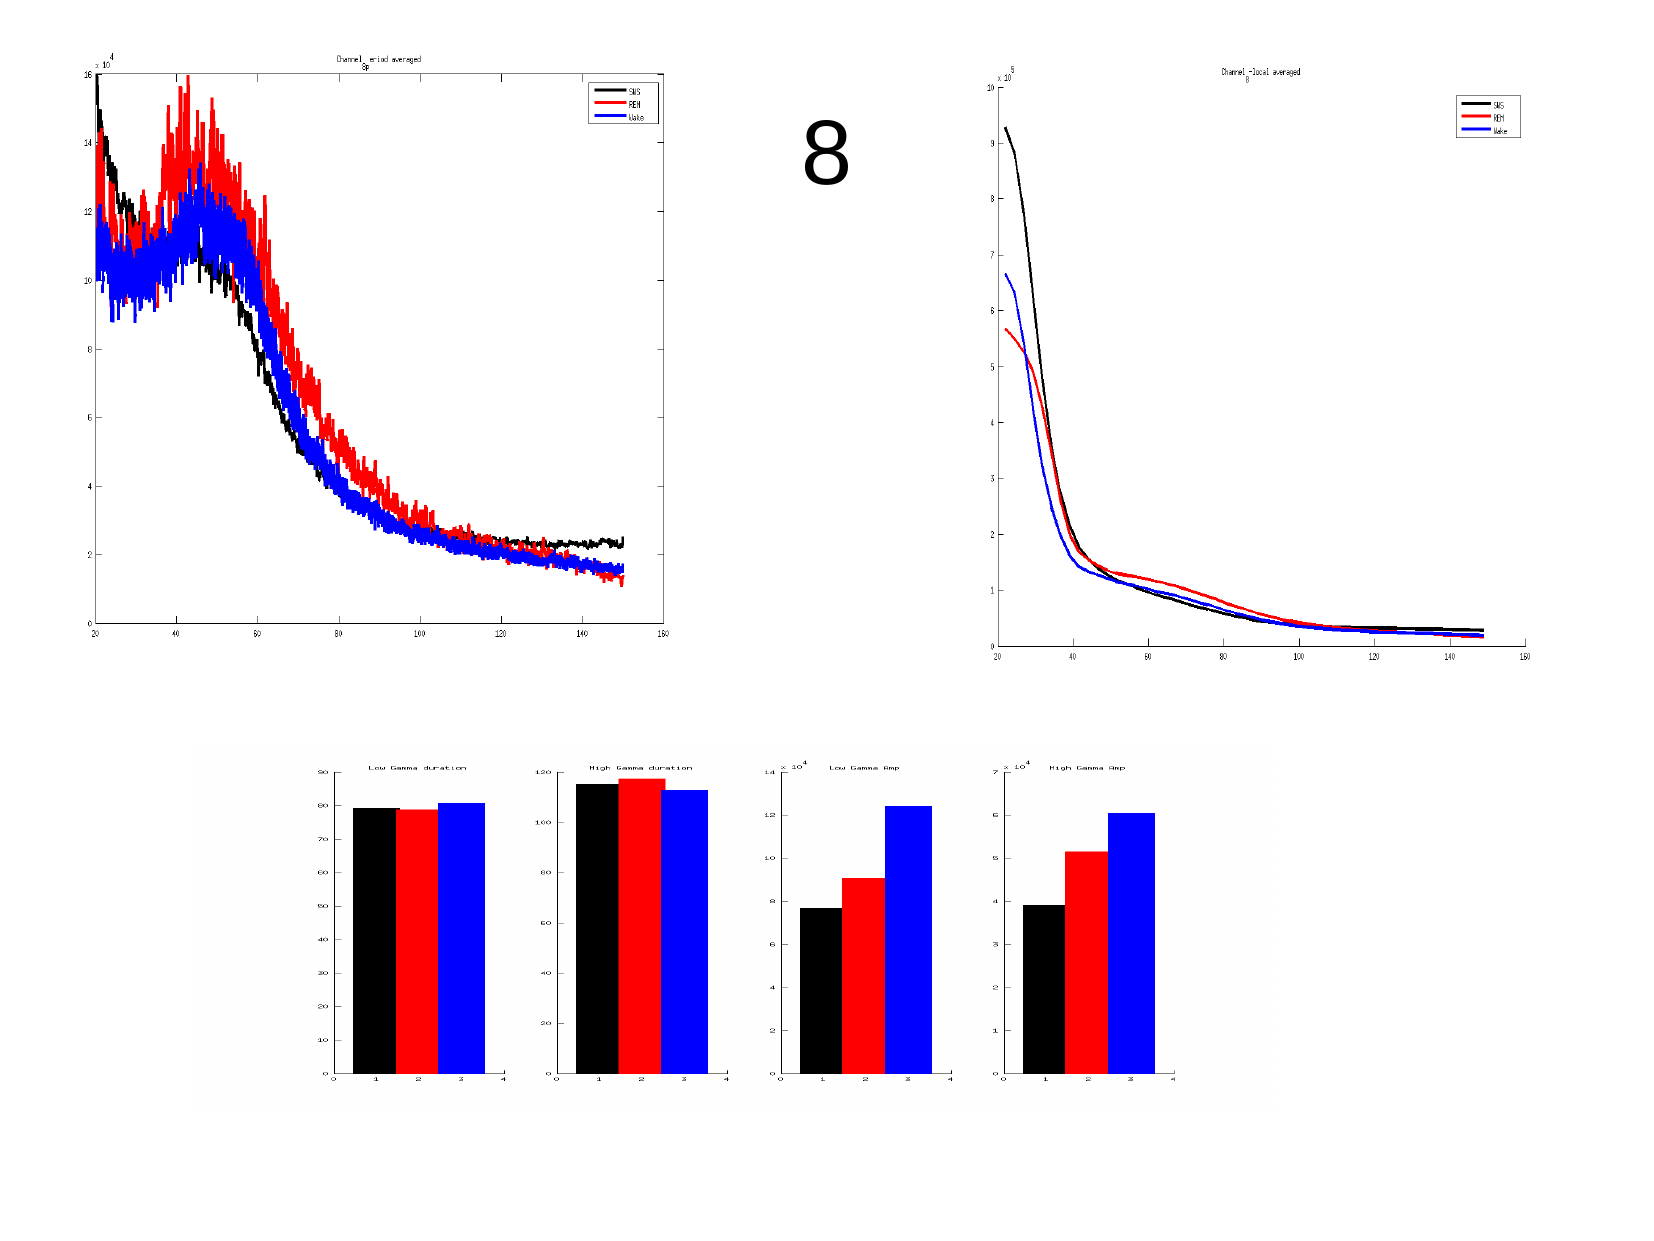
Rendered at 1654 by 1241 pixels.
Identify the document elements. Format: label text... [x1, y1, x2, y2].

title 8 [733, 49, 909, 257]
picture [193, 744, 1276, 1114]
picture [0, 23, 733, 697]
picture [909, 35, 1590, 721]
